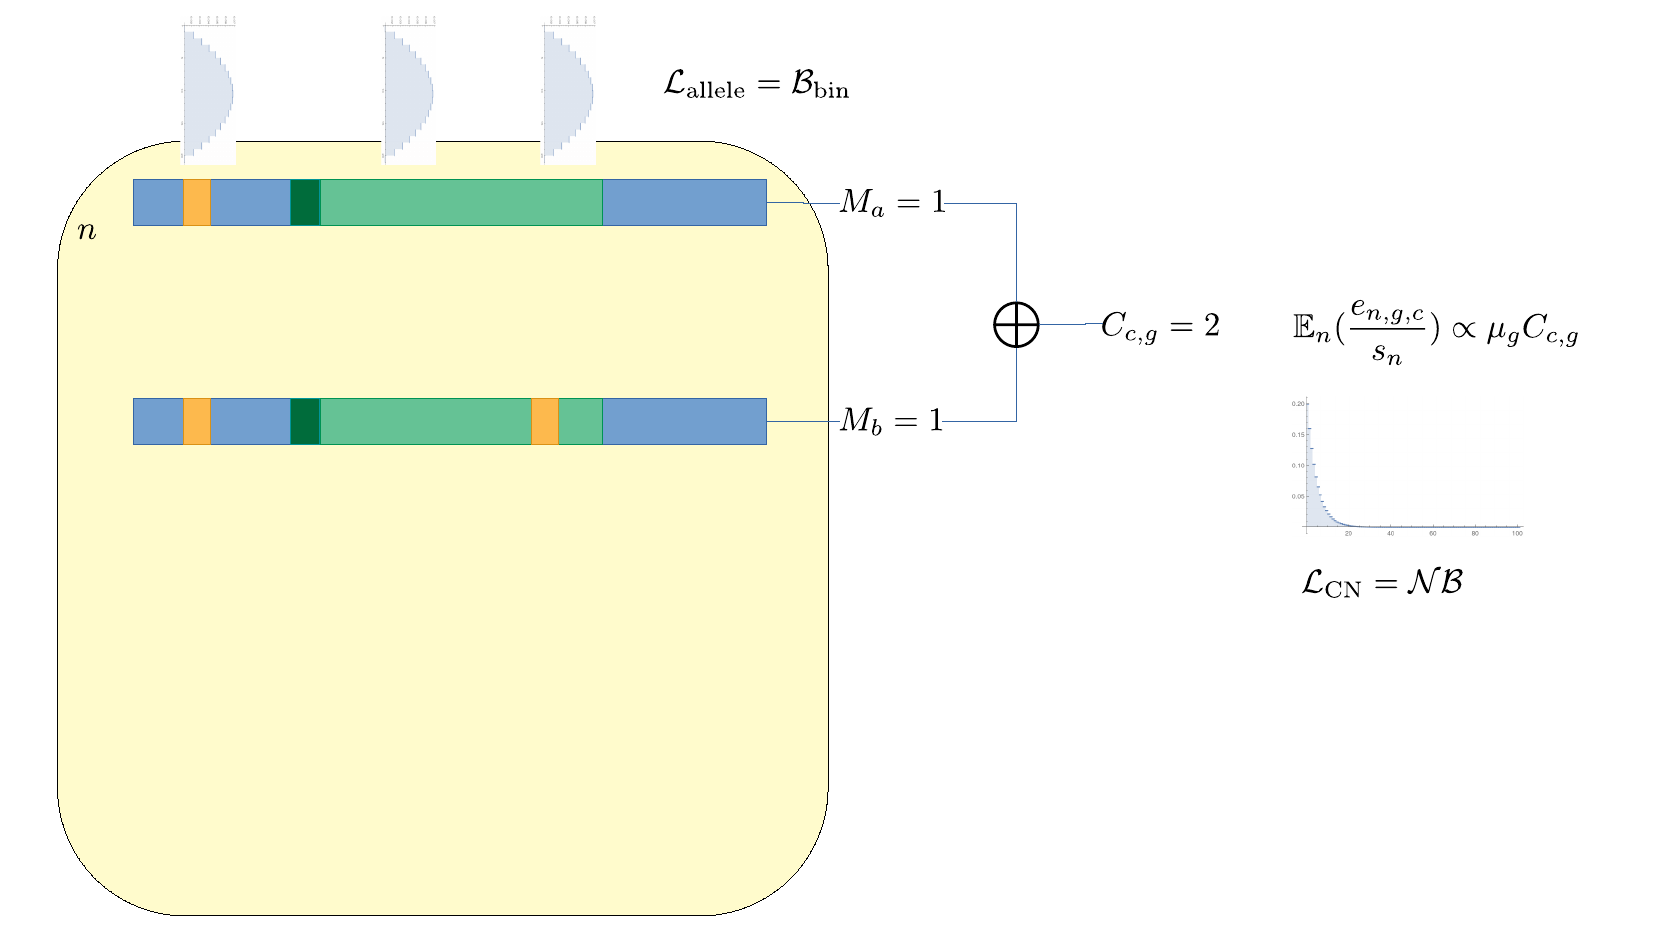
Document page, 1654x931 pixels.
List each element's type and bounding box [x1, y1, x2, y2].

text_box [1325, 581, 1342, 598]
text_box [1387, 354, 1402, 366]
text_box [1523, 313, 1548, 338]
text_box [1145, 329, 1157, 346]
text_box [1351, 299, 1365, 316]
text_box [839, 407, 873, 431]
text_box [1205, 313, 1219, 336]
text_box [814, 81, 827, 98]
text_box [1102, 311, 1126, 337]
text_box [714, 87, 725, 98]
text_box [1507, 331, 1519, 347]
text_box [707, 81, 714, 98]
text_box [1407, 566, 1441, 595]
text_box [1390, 309, 1403, 325]
text_box [1372, 345, 1385, 361]
text_box [1344, 581, 1362, 598]
text_box [871, 206, 884, 218]
text_box [686, 87, 699, 98]
text_box [1566, 331, 1578, 347]
picture [1292, 396, 1524, 537]
text_box [1293, 314, 1315, 338]
text_box [1301, 569, 1323, 594]
text_box [872, 419, 882, 436]
text_box [734, 87, 745, 98]
text_box [727, 81, 733, 98]
text_box [828, 87, 834, 98]
text_box [836, 87, 849, 98]
picture [540, 16, 596, 165]
text_box [1413, 309, 1424, 320]
text_box [1125, 329, 1136, 341]
text_box [57, 141, 829, 916]
text_box [1430, 312, 1439, 346]
text_box [1546, 331, 1558, 343]
text_box [933, 189, 945, 212]
text_box [663, 69, 685, 94]
text_box [700, 81, 706, 98]
picture [180, 16, 236, 165]
text_box [792, 69, 814, 94]
text_box [1316, 331, 1331, 343]
text_box [1336, 312, 1345, 346]
text_box [1487, 322, 1506, 345]
text_box [1441, 568, 1463, 594]
text_box [931, 408, 943, 431]
text_box [1453, 322, 1476, 338]
text_box [1366, 309, 1382, 320]
text_box [993, 301, 1040, 348]
text_box [839, 189, 873, 212]
picture [381, 16, 436, 165]
